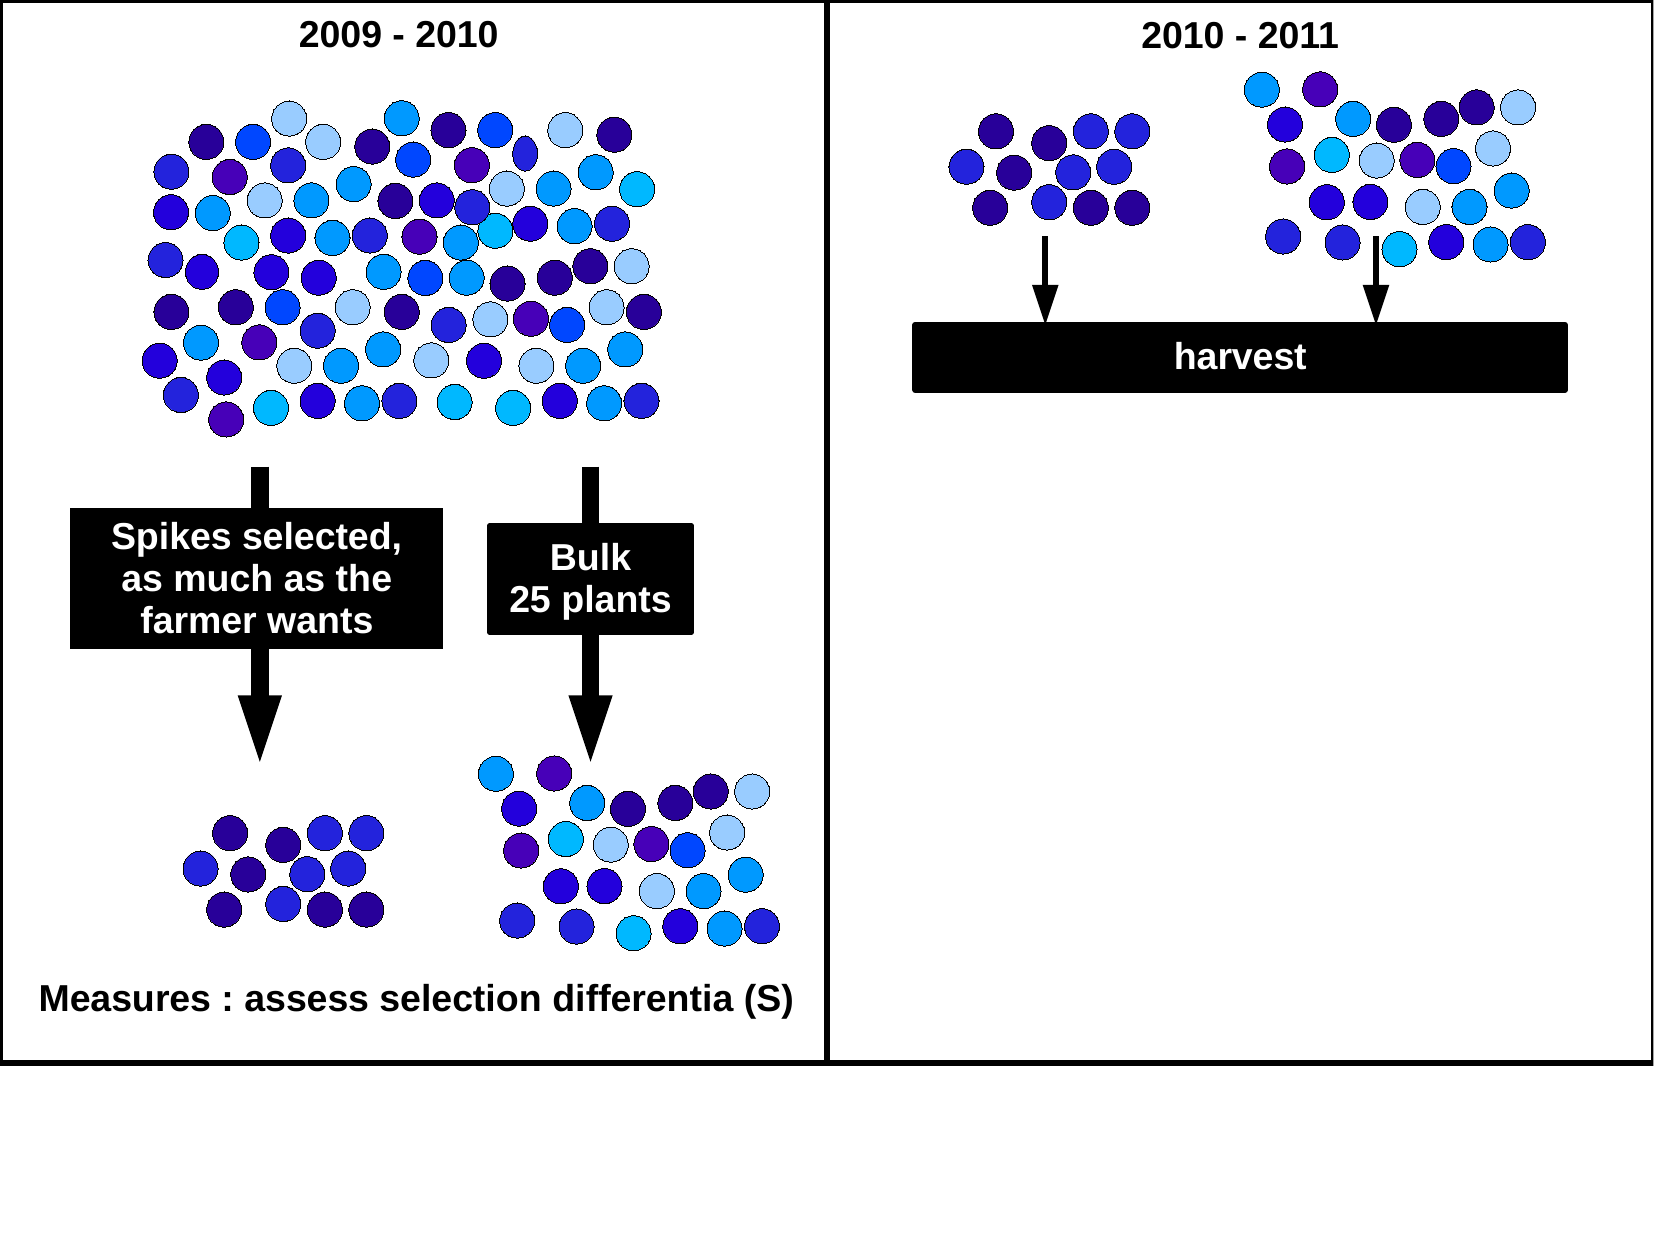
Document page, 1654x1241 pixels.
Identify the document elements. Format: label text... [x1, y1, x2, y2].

text_box [1031, 125, 1067, 161]
text_box [265, 886, 301, 922]
text_box [1376, 107, 1412, 143]
text_box [1031, 184, 1067, 220]
text_box [1405, 189, 1441, 225]
text_box [377, 183, 413, 219]
text_box [948, 149, 985, 185]
text_box [557, 208, 593, 244]
text_box [1475, 130, 1511, 167]
text_box [230, 856, 266, 893]
text_box [1269, 148, 1305, 185]
text_box [572, 248, 608, 284]
text_box [1500, 89, 1536, 125]
text_box [395, 141, 431, 178]
text_box [503, 832, 539, 869]
text_box 2010 - 2011 [830, 7, 1651, 64]
text_box [1335, 101, 1371, 137]
text_box [183, 850, 219, 887]
text_box [354, 128, 390, 165]
text_box Bulk 25 plants [490, 526, 691, 632]
text_box [477, 112, 513, 148]
text_box [472, 301, 508, 337]
text_box [454, 147, 490, 183]
text_box [1114, 113, 1150, 149]
text_box [300, 383, 336, 419]
text_box [153, 194, 189, 230]
text_box [513, 301, 585, 343]
text_box [1314, 137, 1350, 173]
text_box [185, 254, 219, 290]
text_box [626, 294, 662, 330]
text_box [518, 348, 554, 384]
text_box [657, 773, 729, 821]
text_box [537, 260, 573, 296]
text_box [407, 260, 443, 296]
text_box [147, 242, 184, 278]
text_box [1055, 154, 1091, 190]
text_box [1451, 189, 1488, 225]
text_box [212, 159, 248, 195]
text_box [619, 171, 655, 207]
text_box [1302, 71, 1338, 107]
text_box [344, 385, 380, 421]
text_box [1265, 218, 1301, 255]
text_box [633, 826, 669, 862]
text_box [253, 254, 301, 325]
text_box [271, 100, 307, 137]
text_box [972, 190, 1008, 226]
text_box [1114, 190, 1150, 226]
text_box [384, 294, 420, 330]
text_box [366, 254, 402, 290]
text_box [1073, 190, 1109, 226]
text_box [348, 815, 384, 851]
text_box [314, 220, 351, 256]
text_box [153, 154, 189, 190]
text_box [301, 260, 337, 296]
text_box [489, 170, 525, 207]
text_box [163, 377, 199, 413]
text_box [512, 135, 538, 172]
text_box [686, 873, 722, 909]
text_box [307, 891, 343, 928]
text_box [223, 224, 260, 261]
text_box [536, 170, 572, 207]
text_box [1267, 106, 1303, 143]
text_box [744, 908, 780, 944]
text_box [1494, 172, 1530, 209]
text_box [381, 383, 417, 419]
text_box [218, 289, 254, 325]
text_box [195, 195, 231, 231]
text_box [569, 785, 605, 821]
text_box [384, 100, 420, 136]
text_box [589, 289, 625, 325]
text_box [365, 331, 401, 367]
text_box Spikes selected, as much as the farmer wants [70, 508, 443, 649]
text_box [565, 348, 601, 384]
text_box [188, 124, 224, 160]
text_box [305, 124, 341, 160]
text_box [1399, 142, 1472, 184]
text_box [401, 219, 438, 255]
text_box [578, 154, 614, 190]
text_box [543, 868, 579, 904]
text_box [431, 307, 467, 343]
text_box [183, 325, 219, 361]
text_box [607, 331, 643, 367]
text_box [1309, 184, 1345, 220]
text_box [978, 113, 1014, 149]
text_box [1423, 89, 1495, 137]
text_box [241, 324, 277, 360]
text_box [614, 248, 650, 284]
text_box [499, 902, 535, 939]
text_box [300, 313, 336, 349]
text_box [547, 112, 583, 148]
text_box 2009 - 2010 [3, 5, 798, 65]
text_box [289, 856, 325, 892]
text_box [1352, 184, 1388, 220]
text_box [419, 182, 548, 296]
text_box [1359, 142, 1395, 179]
text_box [594, 206, 630, 242]
text_box [265, 827, 301, 863]
text_box [208, 401, 244, 438]
text_box [1510, 224, 1546, 260]
text_box [623, 383, 660, 419]
text_box [206, 359, 242, 396]
text_box [734, 773, 770, 810]
text_box [639, 873, 675, 909]
text_box [495, 390, 531, 426]
text_box [348, 891, 384, 928]
text_box [1473, 226, 1509, 263]
text_box [1244, 72, 1280, 108]
text_box [270, 147, 306, 183]
text_box [501, 791, 537, 827]
text_box [307, 815, 343, 851]
text_box [276, 348, 312, 384]
text_box [466, 343, 502, 379]
text_box [235, 124, 271, 160]
text_box [293, 182, 329, 218]
text_box [323, 348, 359, 384]
text_box [586, 385, 622, 421]
text_box [336, 166, 372, 202]
text_box [1073, 113, 1109, 149]
text_box [709, 814, 745, 851]
text_box [437, 384, 473, 420]
text_box [206, 891, 242, 928]
text_box [430, 112, 467, 148]
text_box [670, 832, 706, 868]
text_box [253, 390, 289, 426]
text_box [707, 910, 743, 947]
text_box [1096, 149, 1132, 185]
text_box [142, 343, 178, 379]
text_box [1428, 224, 1464, 260]
text_box [270, 217, 306, 254]
text_box [596, 117, 632, 153]
text_box [489, 265, 526, 302]
text_box [212, 815, 248, 851]
text_box [548, 821, 584, 857]
text_box [335, 289, 371, 325]
text_box [247, 182, 283, 218]
text_box [478, 756, 514, 792]
text_box [1325, 224, 1361, 261]
text_box [996, 155, 1032, 191]
text_box [536, 755, 572, 792]
text_box [542, 383, 578, 419]
text_box [662, 908, 698, 944]
text_box [593, 827, 629, 863]
text_box [616, 915, 652, 951]
text_box [352, 217, 388, 254]
text_box [559, 908, 595, 945]
text_box [413, 342, 449, 378]
text_box [1381, 231, 1418, 267]
text_box [728, 857, 764, 893]
text_box Measures : assess selection differentia (S) [0, 970, 845, 1027]
text_box [586, 868, 623, 904]
text_box harvest [915, 324, 1565, 390]
text_box [153, 294, 189, 330]
text_box [330, 850, 366, 887]
text_box [610, 791, 646, 827]
